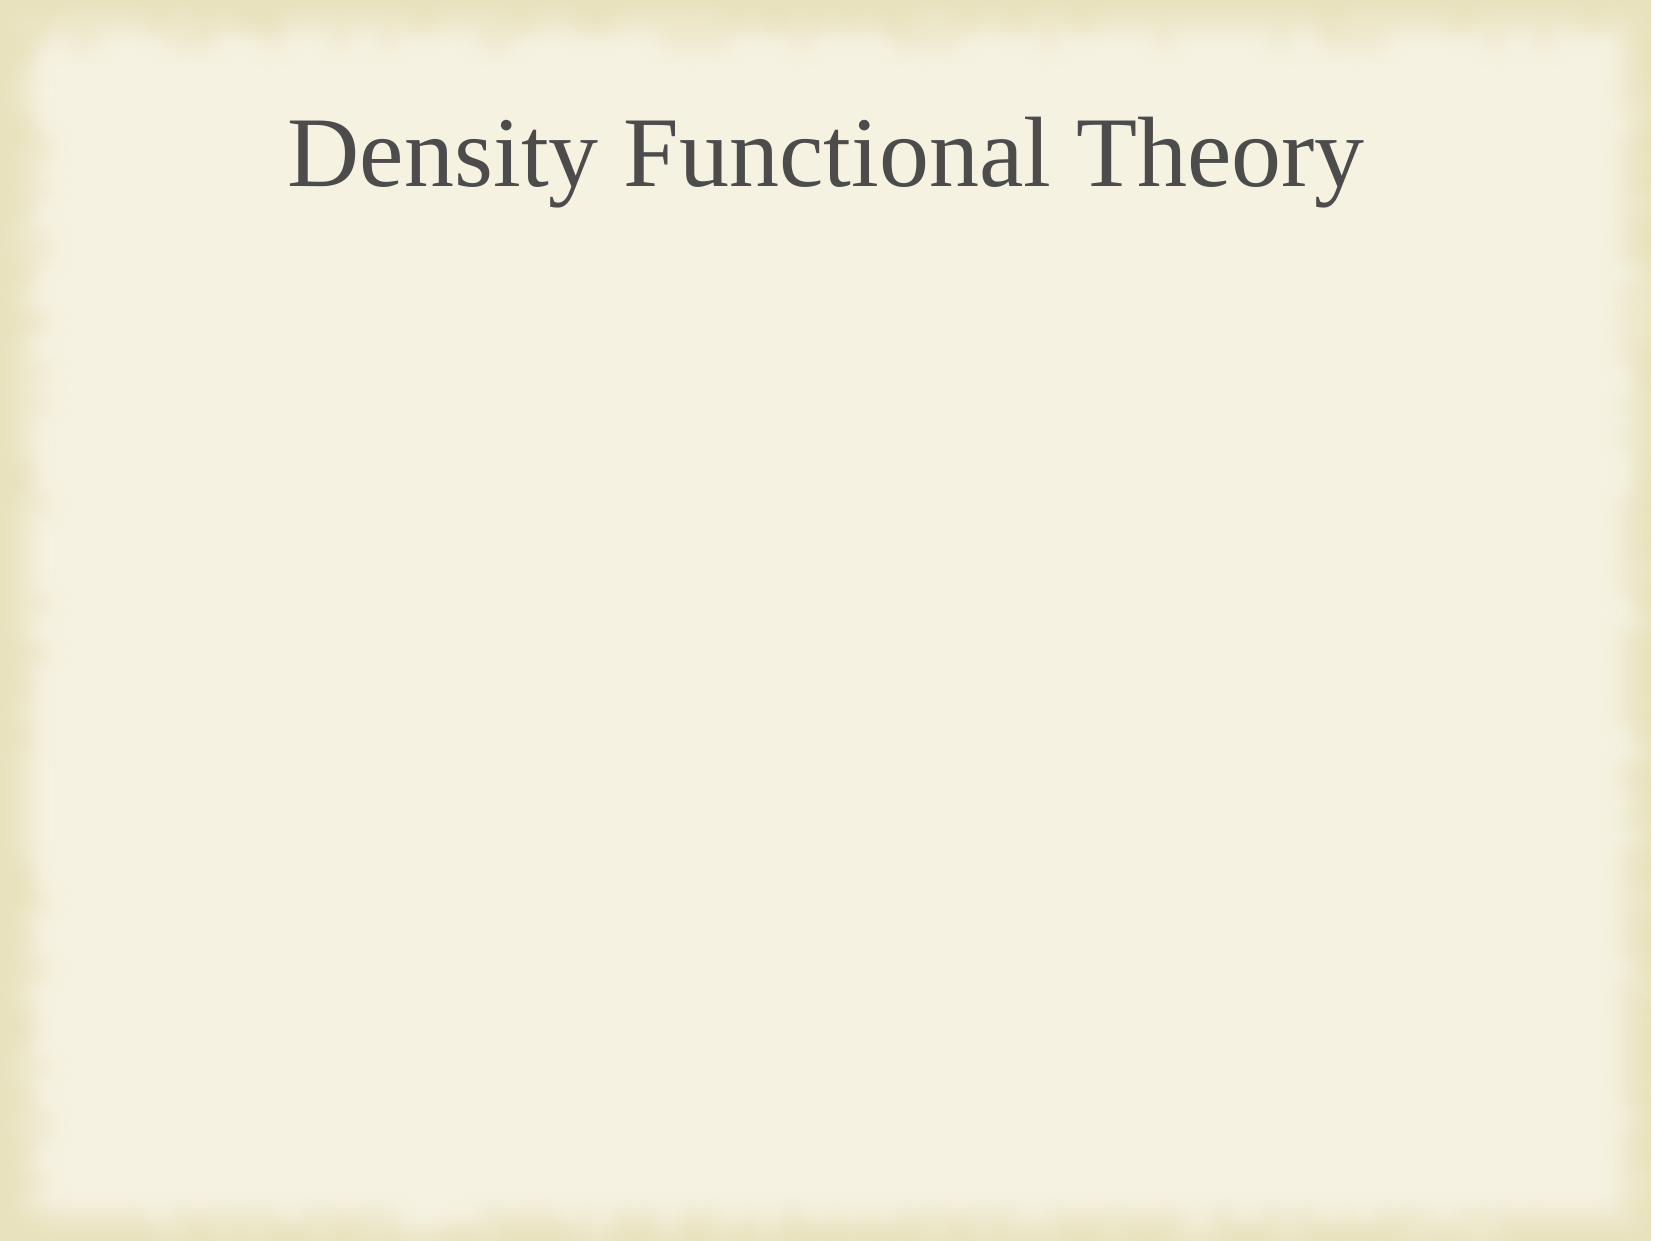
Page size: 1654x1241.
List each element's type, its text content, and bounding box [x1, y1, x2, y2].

title Density Functional Theory [82, 49, 1571, 257]
picture [0, 0, 1651, 1241]
